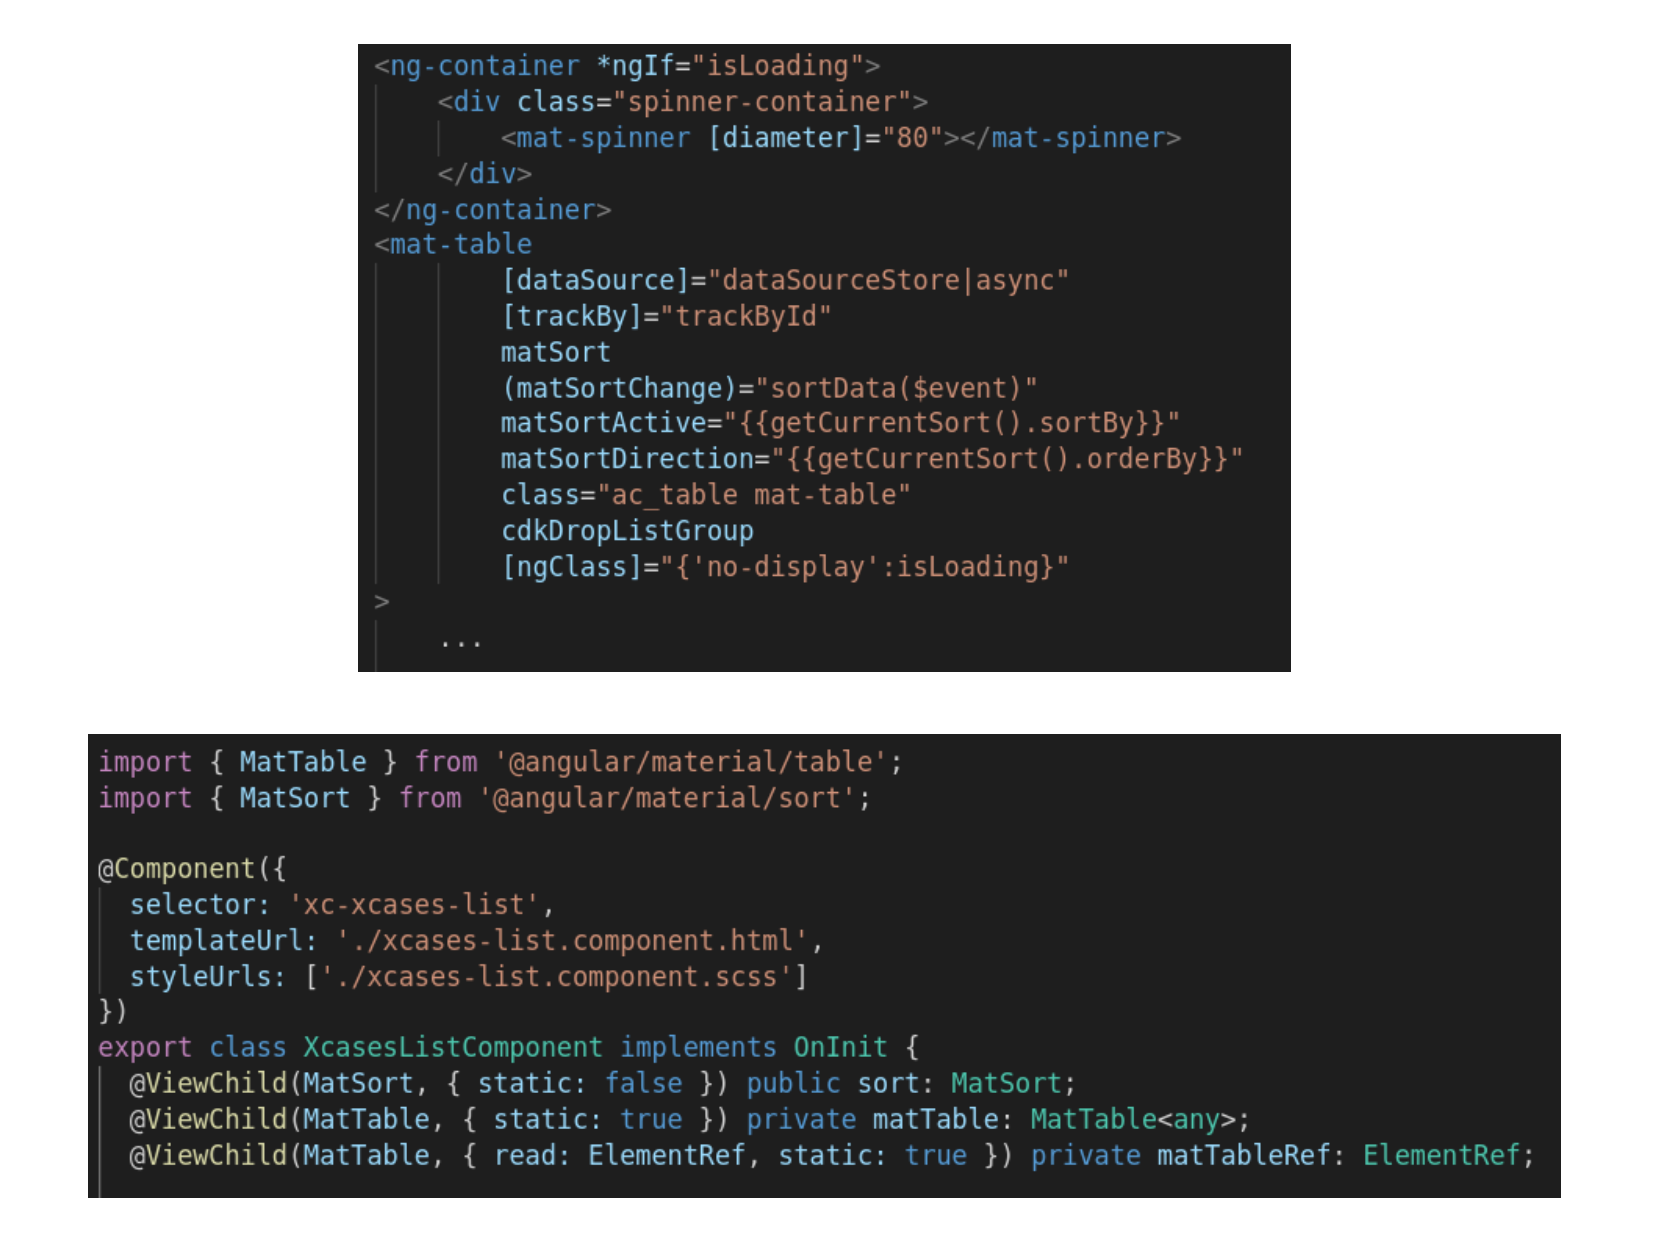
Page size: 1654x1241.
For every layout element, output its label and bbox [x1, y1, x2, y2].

picture [358, 44, 1291, 672]
picture [88, 734, 1561, 1198]
